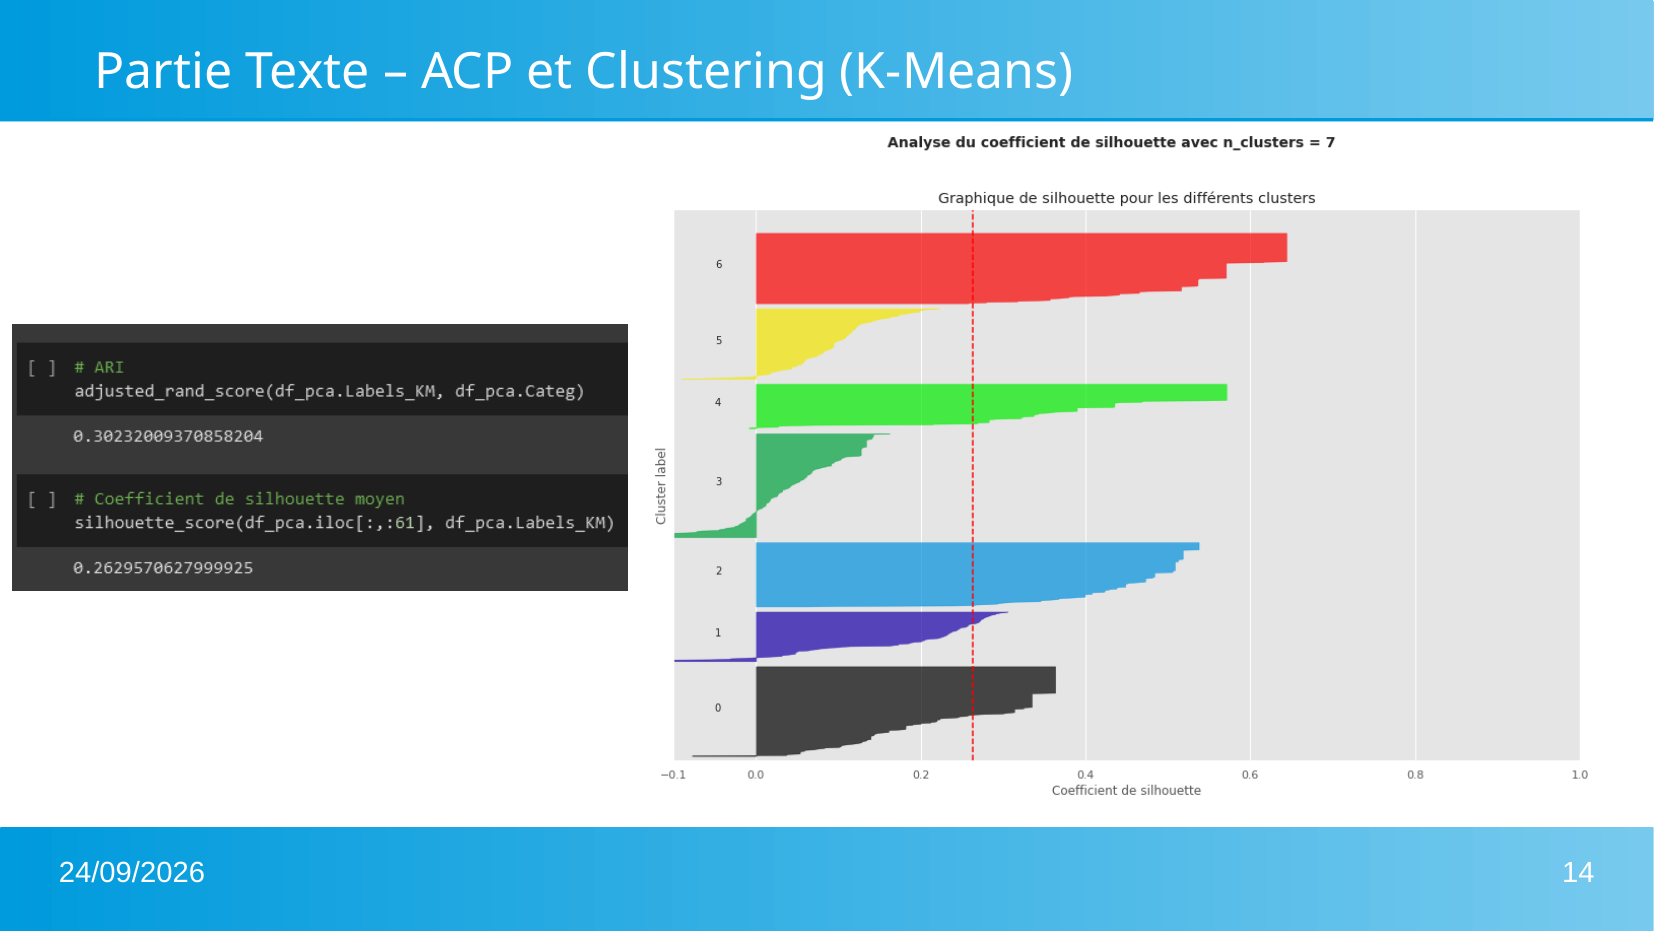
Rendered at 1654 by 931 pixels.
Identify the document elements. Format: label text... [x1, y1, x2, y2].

picture [12, 324, 628, 591]
title Partie Texte – ACP et Clustering (K-Means) [59, 29, 1595, 108]
picture [649, 129, 1595, 805]
